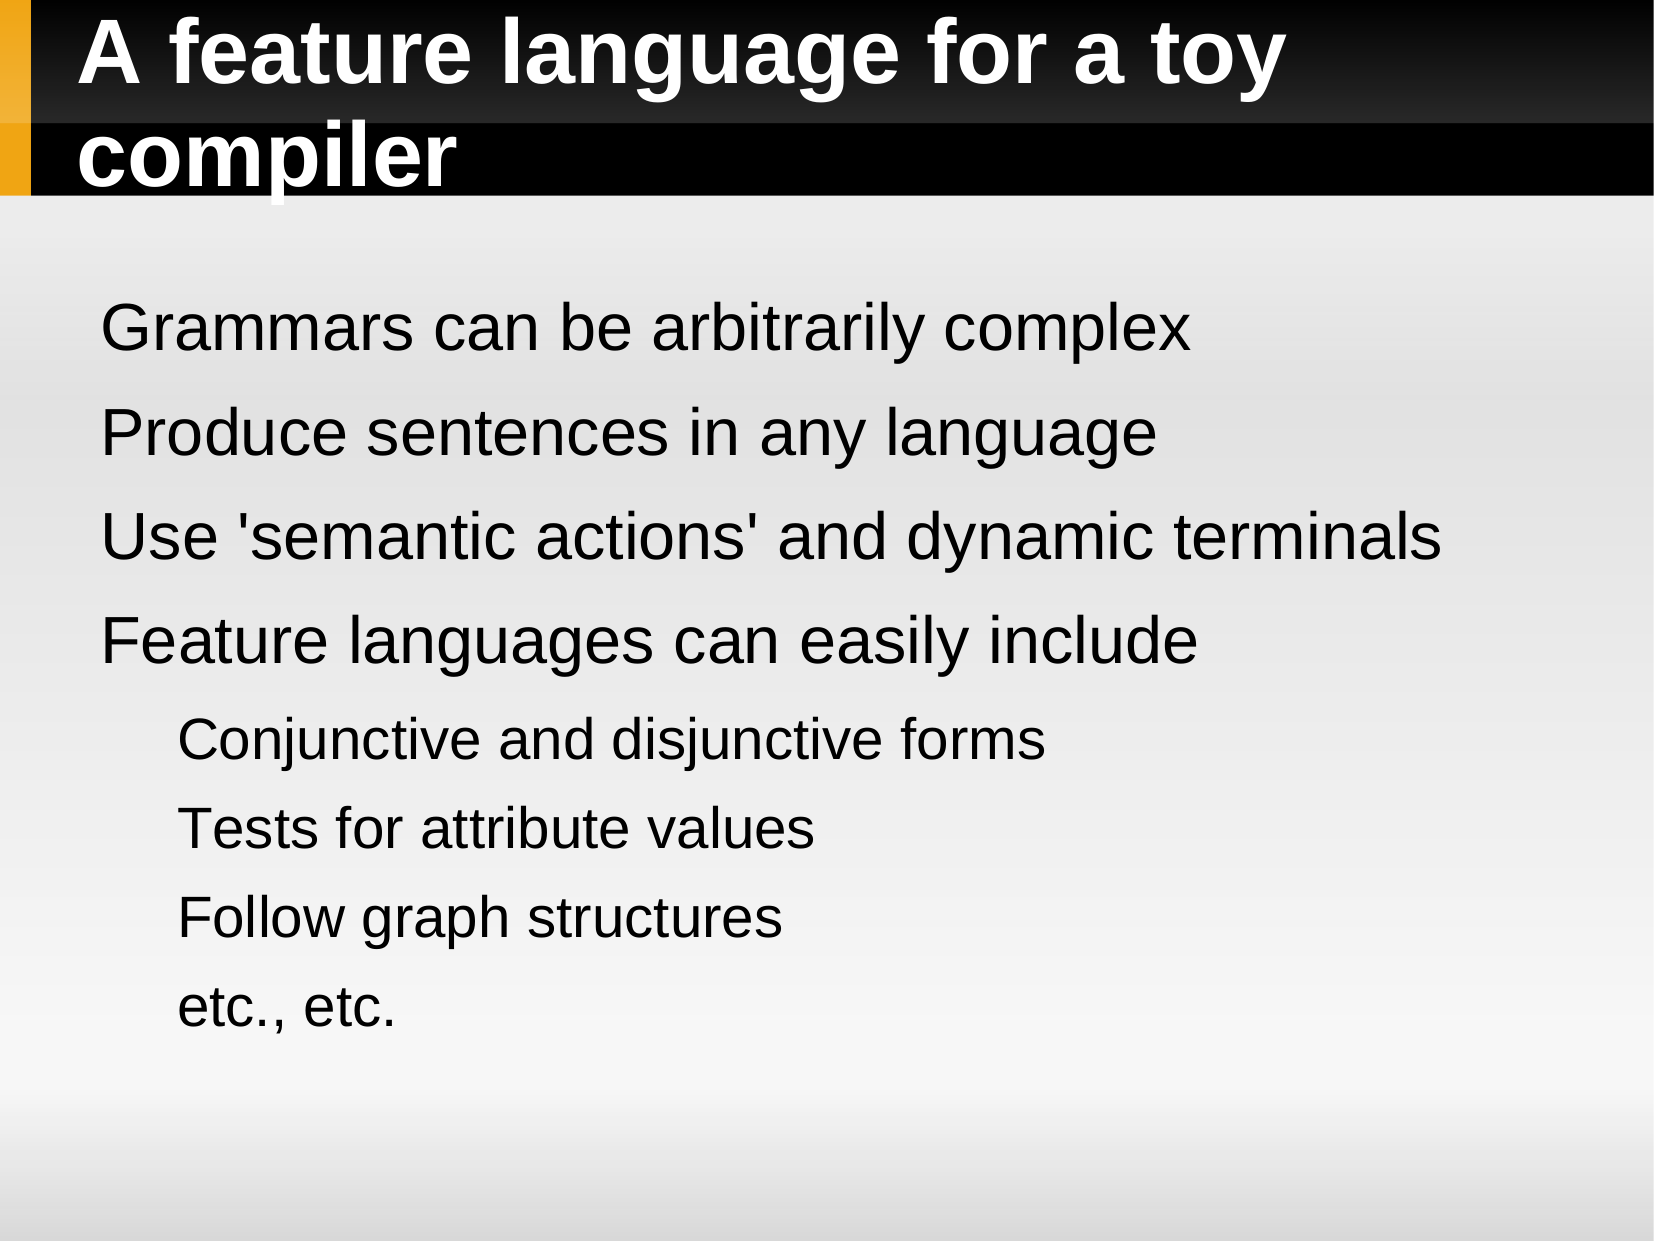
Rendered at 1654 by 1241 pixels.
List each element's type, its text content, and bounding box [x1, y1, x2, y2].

title A feature language for a toy compiler [76, 0, 1565, 208]
picture [0, 0, 1654, 1241]
list Grammars can be arbitrarily complex Produce sentences in any language Use 'semantic actions' and dynamic terminals Feature languages can easily include Conjunctive and disjunctive forms Tests for attribute values Follow graph structures etc., etc. [82, 824, 1571, 1039]
list Grammars can be arbitrarily complex Produce sentences in any language Use 'semantic actions' and dynamic terminals Feature languages can easily include Conjunctive and disjunctive forms Tests for attribute values Follow graph structures etc., etc. [82, 290, 1571, 620]
list [82, 620, 1571, 824]
